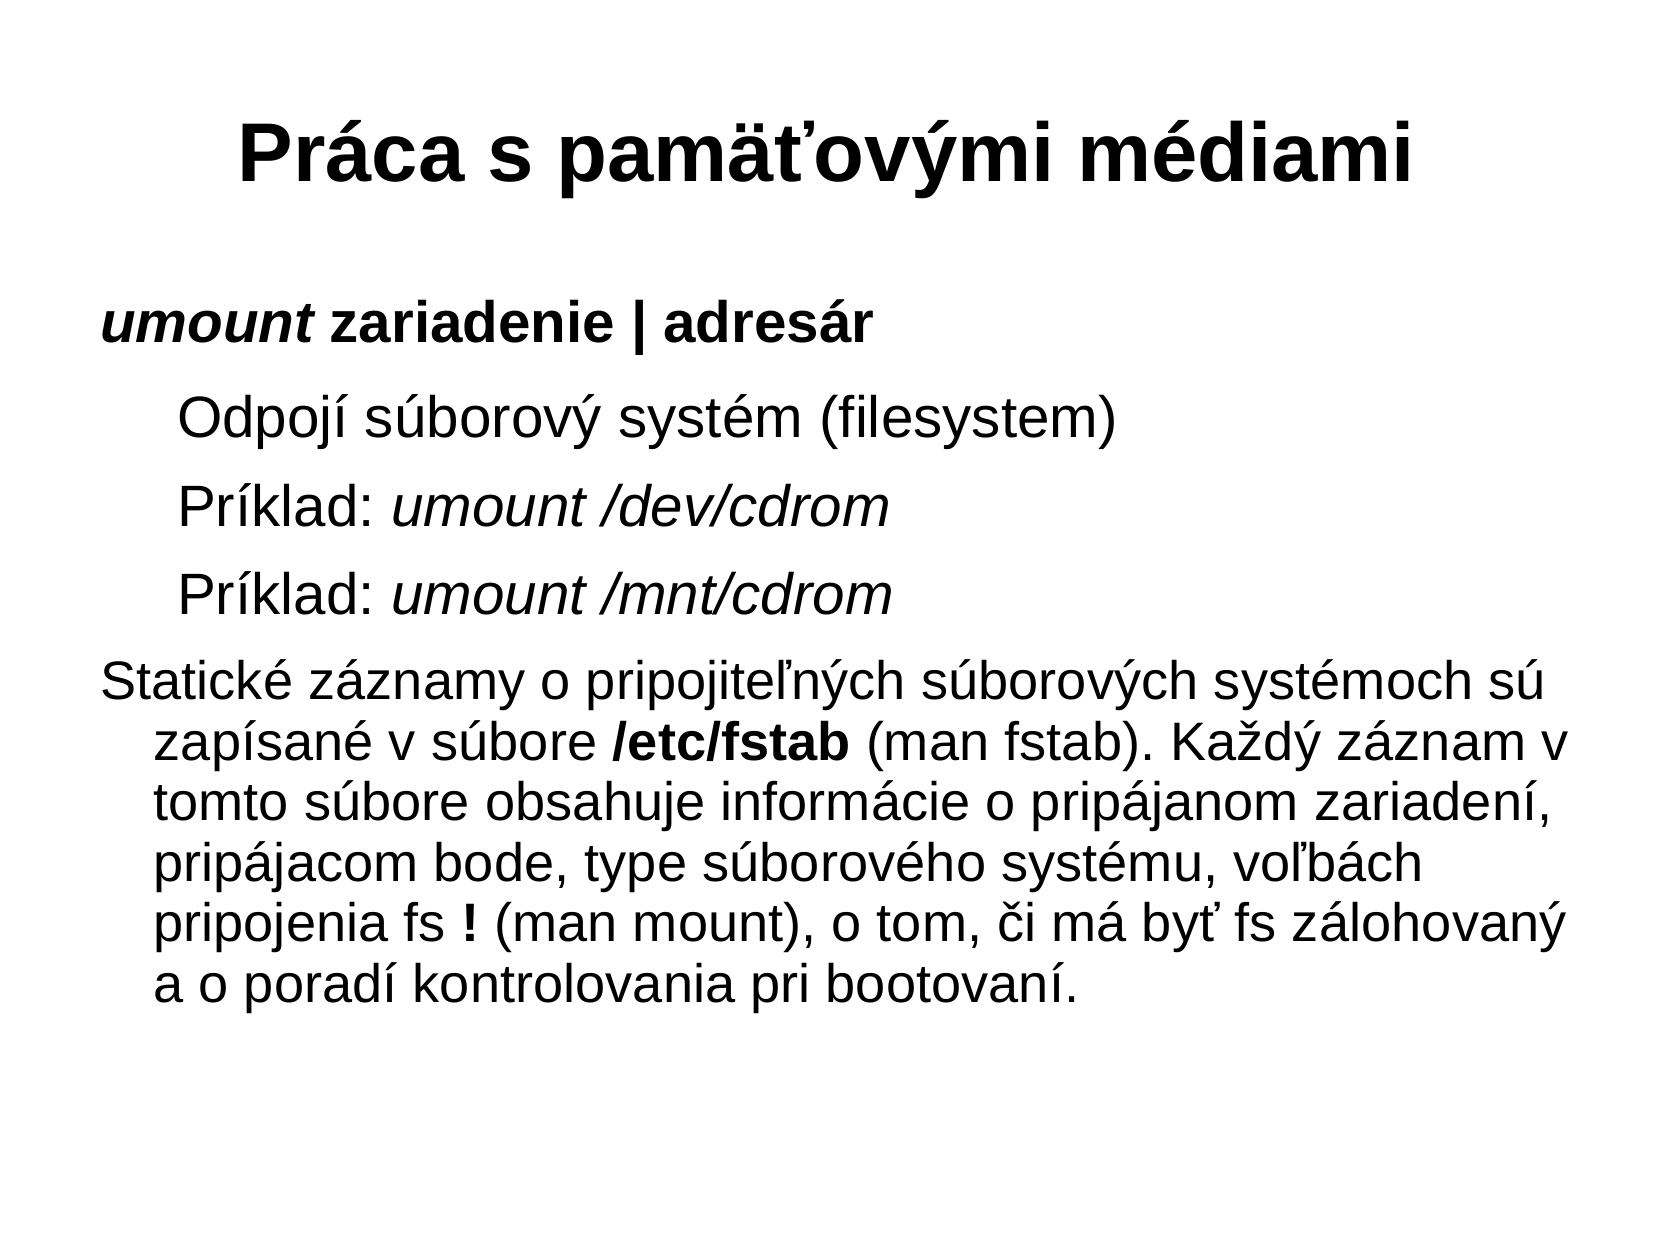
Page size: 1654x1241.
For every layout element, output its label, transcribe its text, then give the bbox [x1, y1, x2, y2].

title Práca s pamäťovými médiami [82, 49, 1571, 257]
list umount zariadenie | adresár Odpojí súborový systém (filesystem) Príklad: umount /dev/cdrom Príklad: umount /mnt/cdrom Statické záznamy o pripojiteľných súborových systémoch sú zapísané v súbore /etc/fstab (man fstab). Každý záznam v tomto súbore obsahuje informácie o pripájanom zariadení, pripájacom bode, type súborového systému, voľbách pripojenia fs ! (man mount), o tom, či má byť fs zálohovaný a o poradí kontrolovania pri bootovaní. [82, 290, 1571, 1094]
